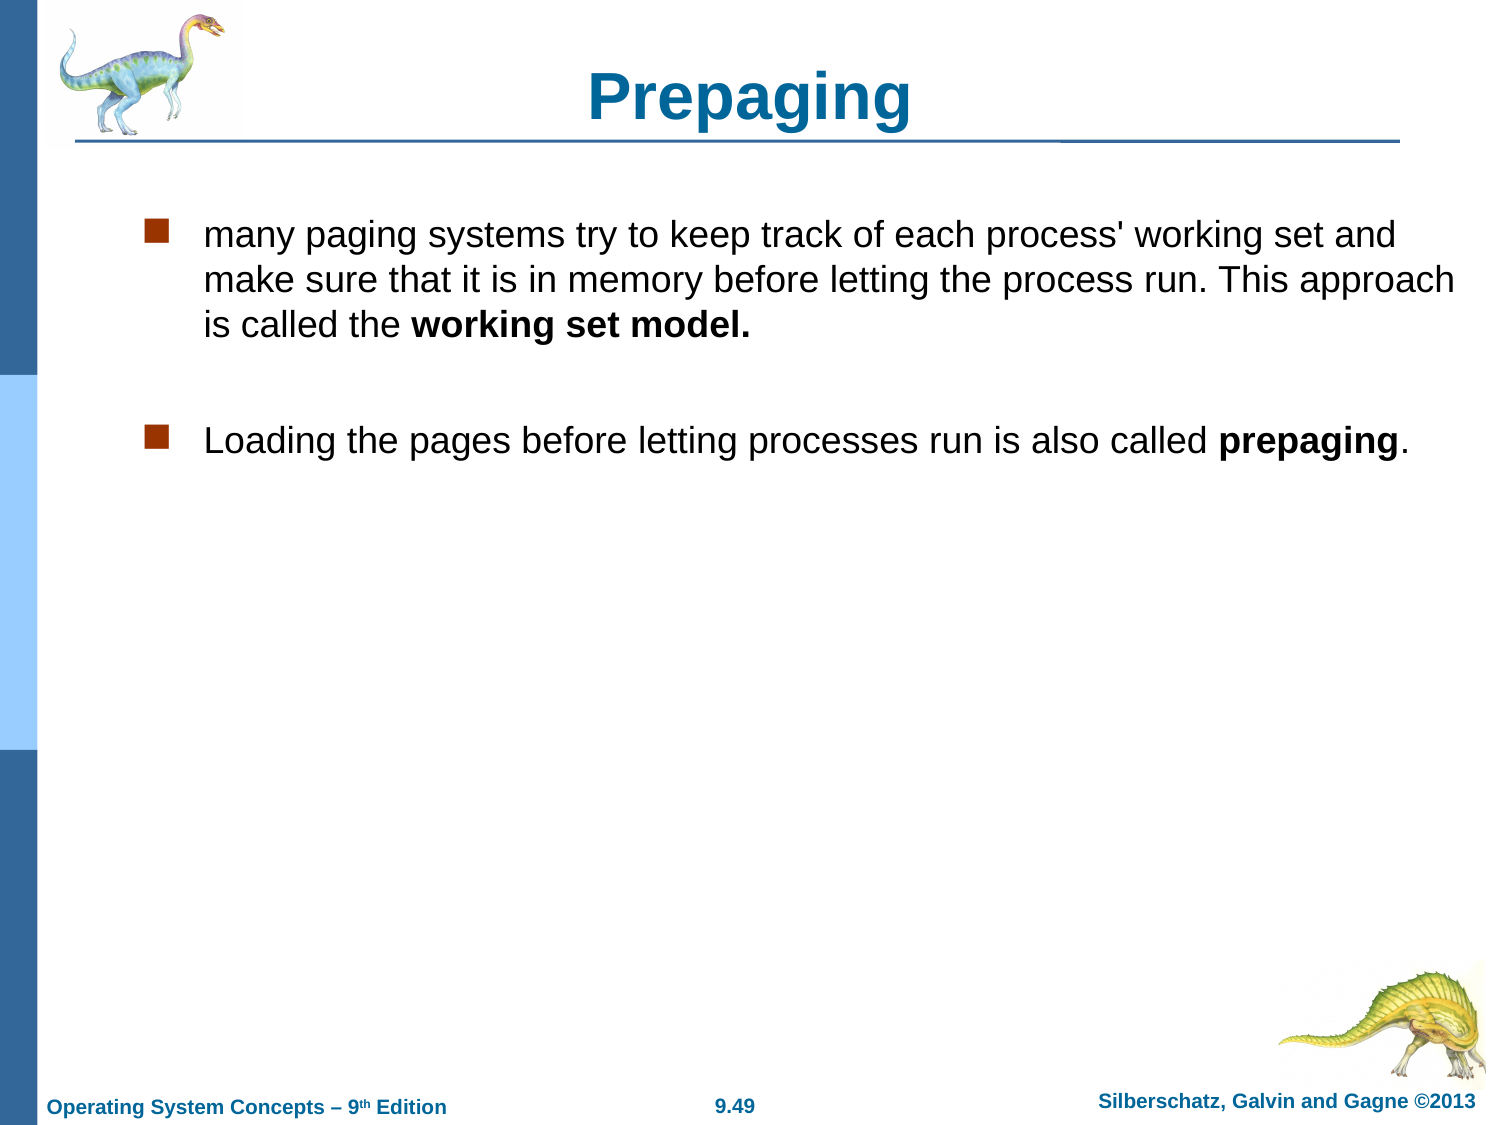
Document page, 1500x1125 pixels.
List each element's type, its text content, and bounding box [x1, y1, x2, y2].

picture [1275, 959, 1486, 1090]
title Prepaging [75, 45, 1425, 141]
list many paging systems try to keep track of each process' working set and make sure that it is in memory before letting the process run. This approach is called the working set model. Loading the pages before letting processes run is also called prepaging. [132, 202, 1483, 946]
picture [46, 0, 243, 149]
